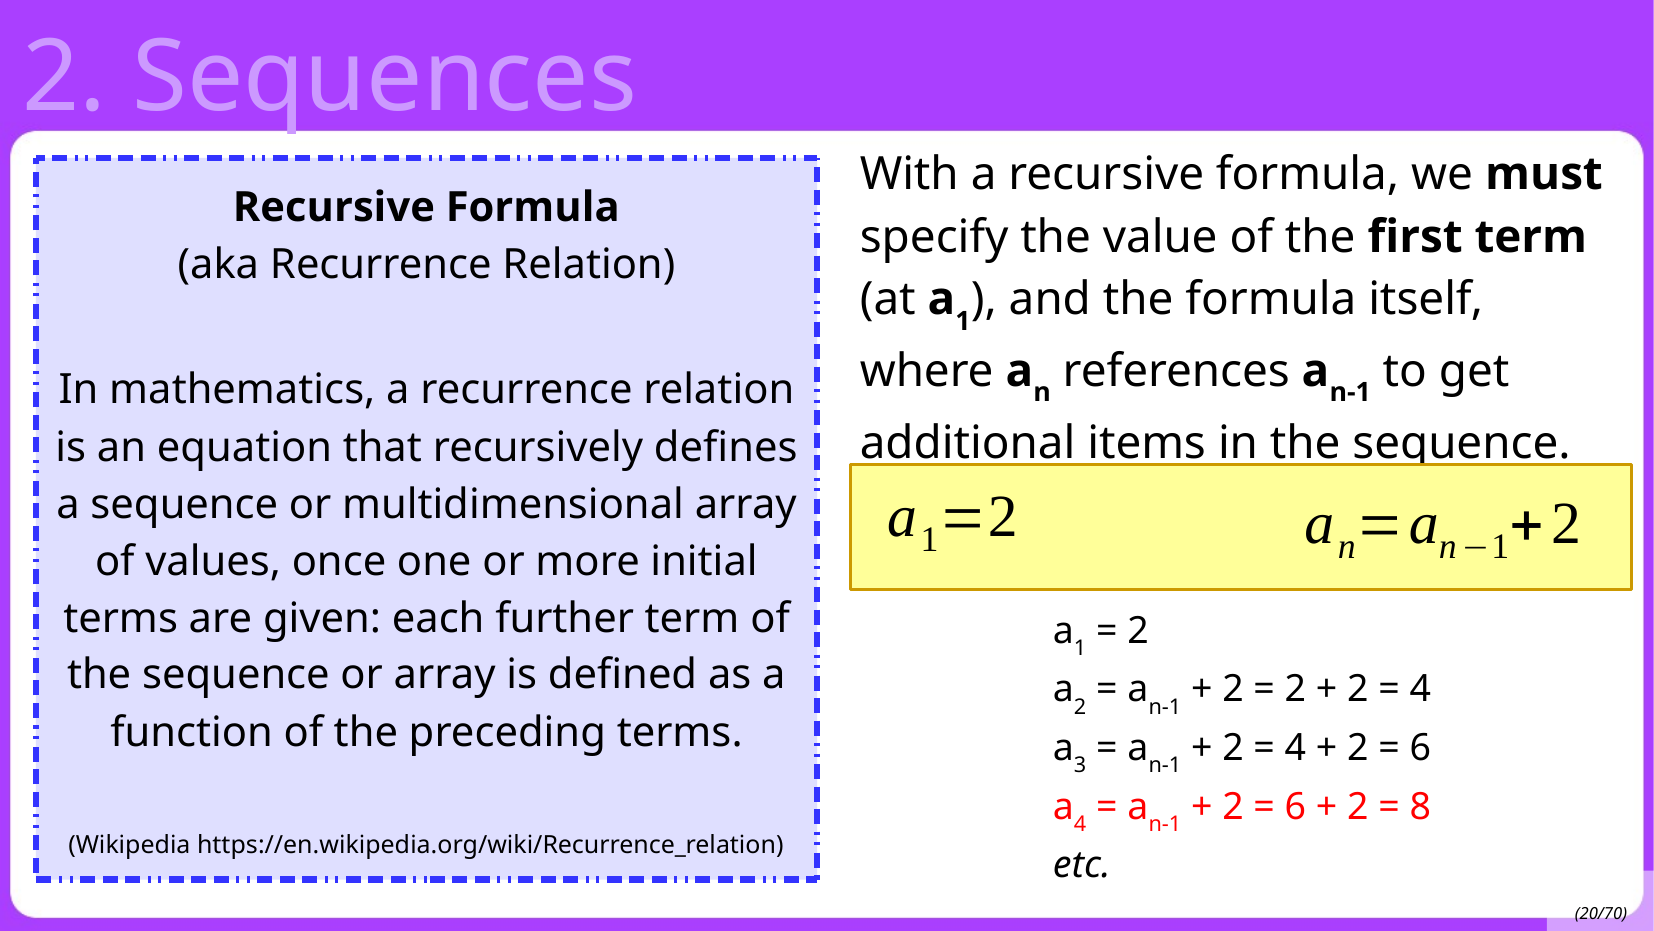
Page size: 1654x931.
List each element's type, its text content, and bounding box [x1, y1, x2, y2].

text_box +2 [1624, 870, 1654, 877]
text_box Recursive Formula (aka Recurrence Relation) In mathematics, a recurrence relation is an equation that recursively defines a sequence or multidimensional array of values, once one or more initial terms are given: each further term of the sequence or array is defined as a function of the preceding terms. (Wikipedia https://en.wikipedia.org/wiki/Recurrence_relation) [35, 157, 818, 880]
title 2. Sequences [22, 13, 1511, 130]
text_box With a recursive formula, we must specify the value of the first term (at a1), and the formula itself, where an references an-1 to get additional items in the sequence. [839, 158, 1624, 455]
picture [0, 0, 1654, 931]
chart [1289, 490, 1594, 566]
chart [872, 484, 1033, 560]
text_box [850, 464, 1632, 590]
text_box (<number>/70) [1546, 877, 1654, 931]
text_box a1 = 2 a2 = an-1 + 2 = 2 + 2 = 4 a3 = an-1 + 2 = 4 + 2 = 6 a4 = an-1 + 2 = 6 + 2 = 8 etc. [860, 602, 1624, 890]
